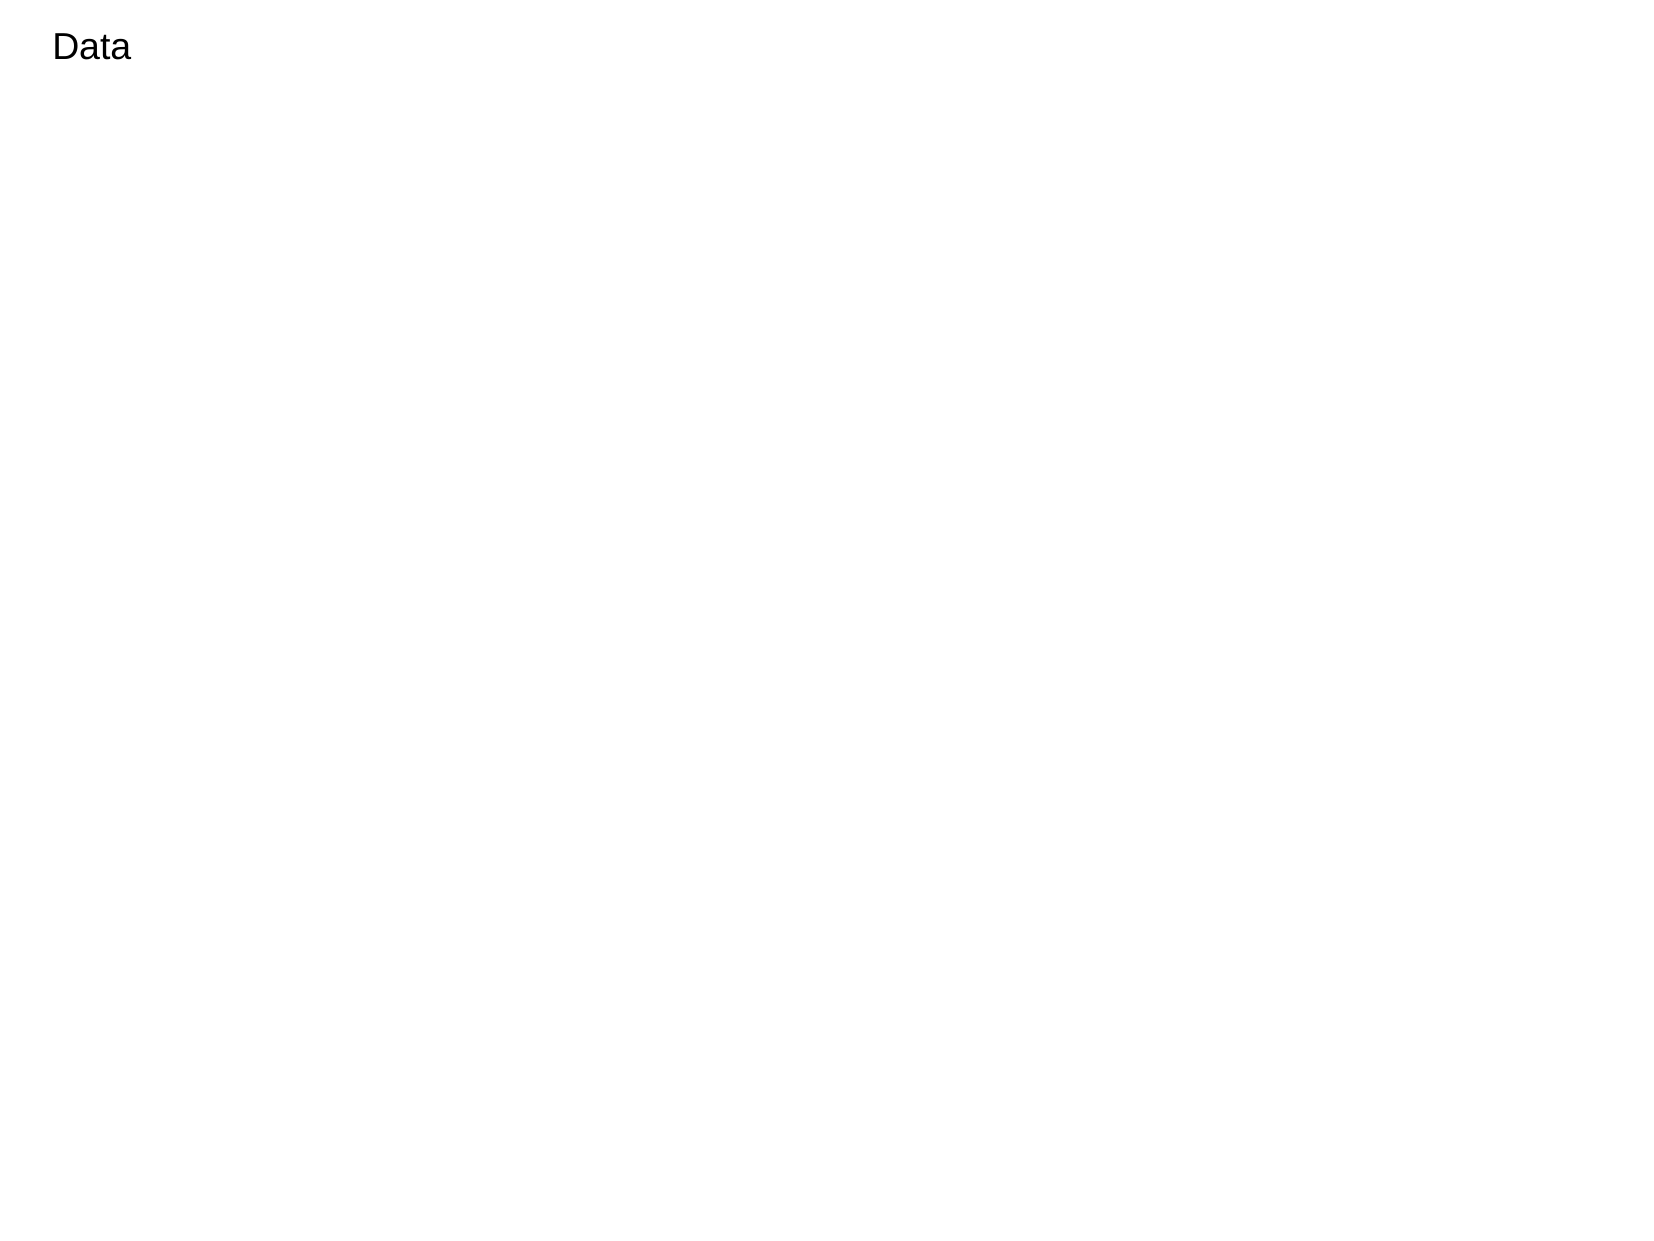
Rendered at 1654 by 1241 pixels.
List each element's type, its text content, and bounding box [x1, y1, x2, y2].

text_box Data [37, 18, 601, 76]
